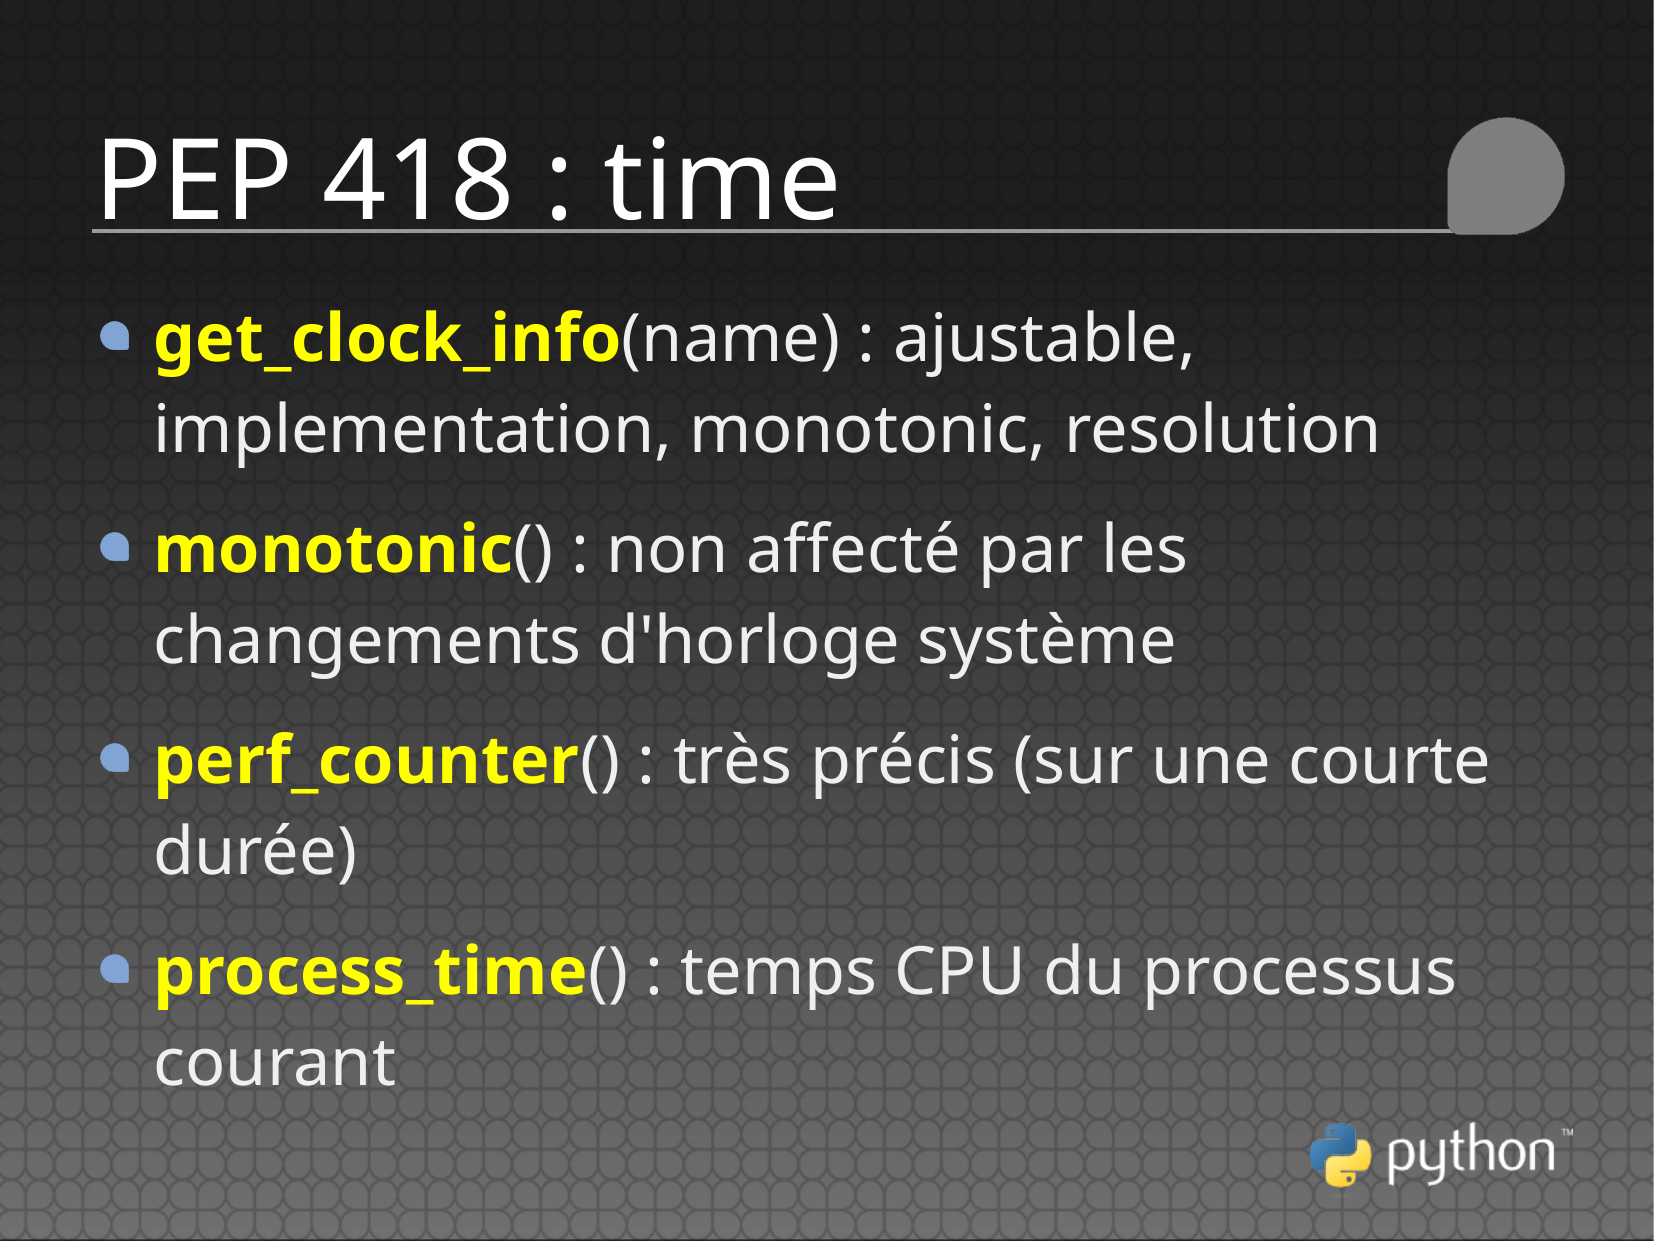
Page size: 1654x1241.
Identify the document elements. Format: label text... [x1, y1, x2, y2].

list get_clock_info(name) : ajustable, implementation, monotonic, resolution monotonic() : non affecté par les changements d'horloge système perf_counter() : très précis (sur une courte durée) process_time() : temps CPU du processus courant [82, 290, 1571, 1094]
title PEP 418 : time [94, 100, 1426, 251]
picture [0, 0, 1654, 1241]
